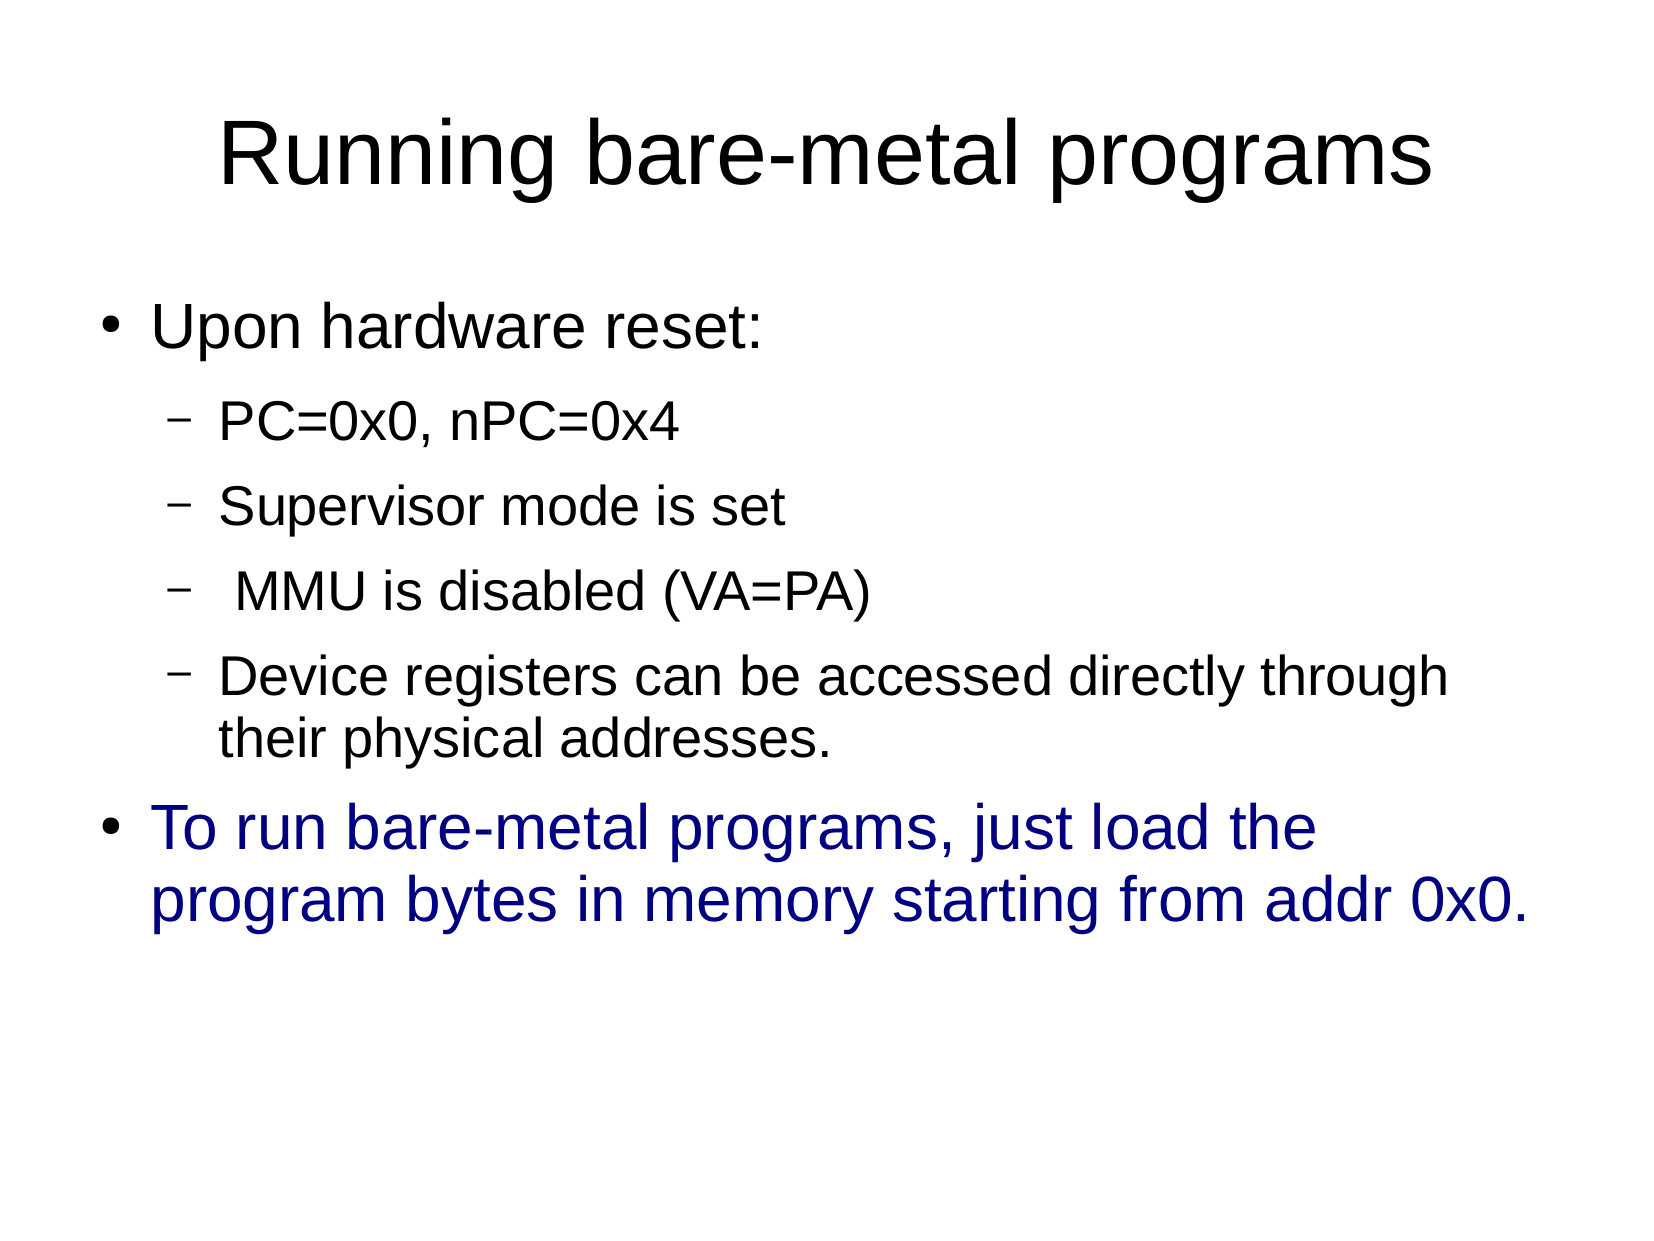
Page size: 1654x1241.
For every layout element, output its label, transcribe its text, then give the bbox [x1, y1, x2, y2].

list Upon hardware reset: PC=0x0, nPC=0x4 Supervisor mode is set MMU is disabled (VA=PA) Device registers can be accessed directly through their physical addresses. To run bare-metal programs, just load the program bytes in memory starting from addr 0x0. [82, 290, 1538, 1010]
title Running bare-metal programs [82, 49, 1571, 257]
